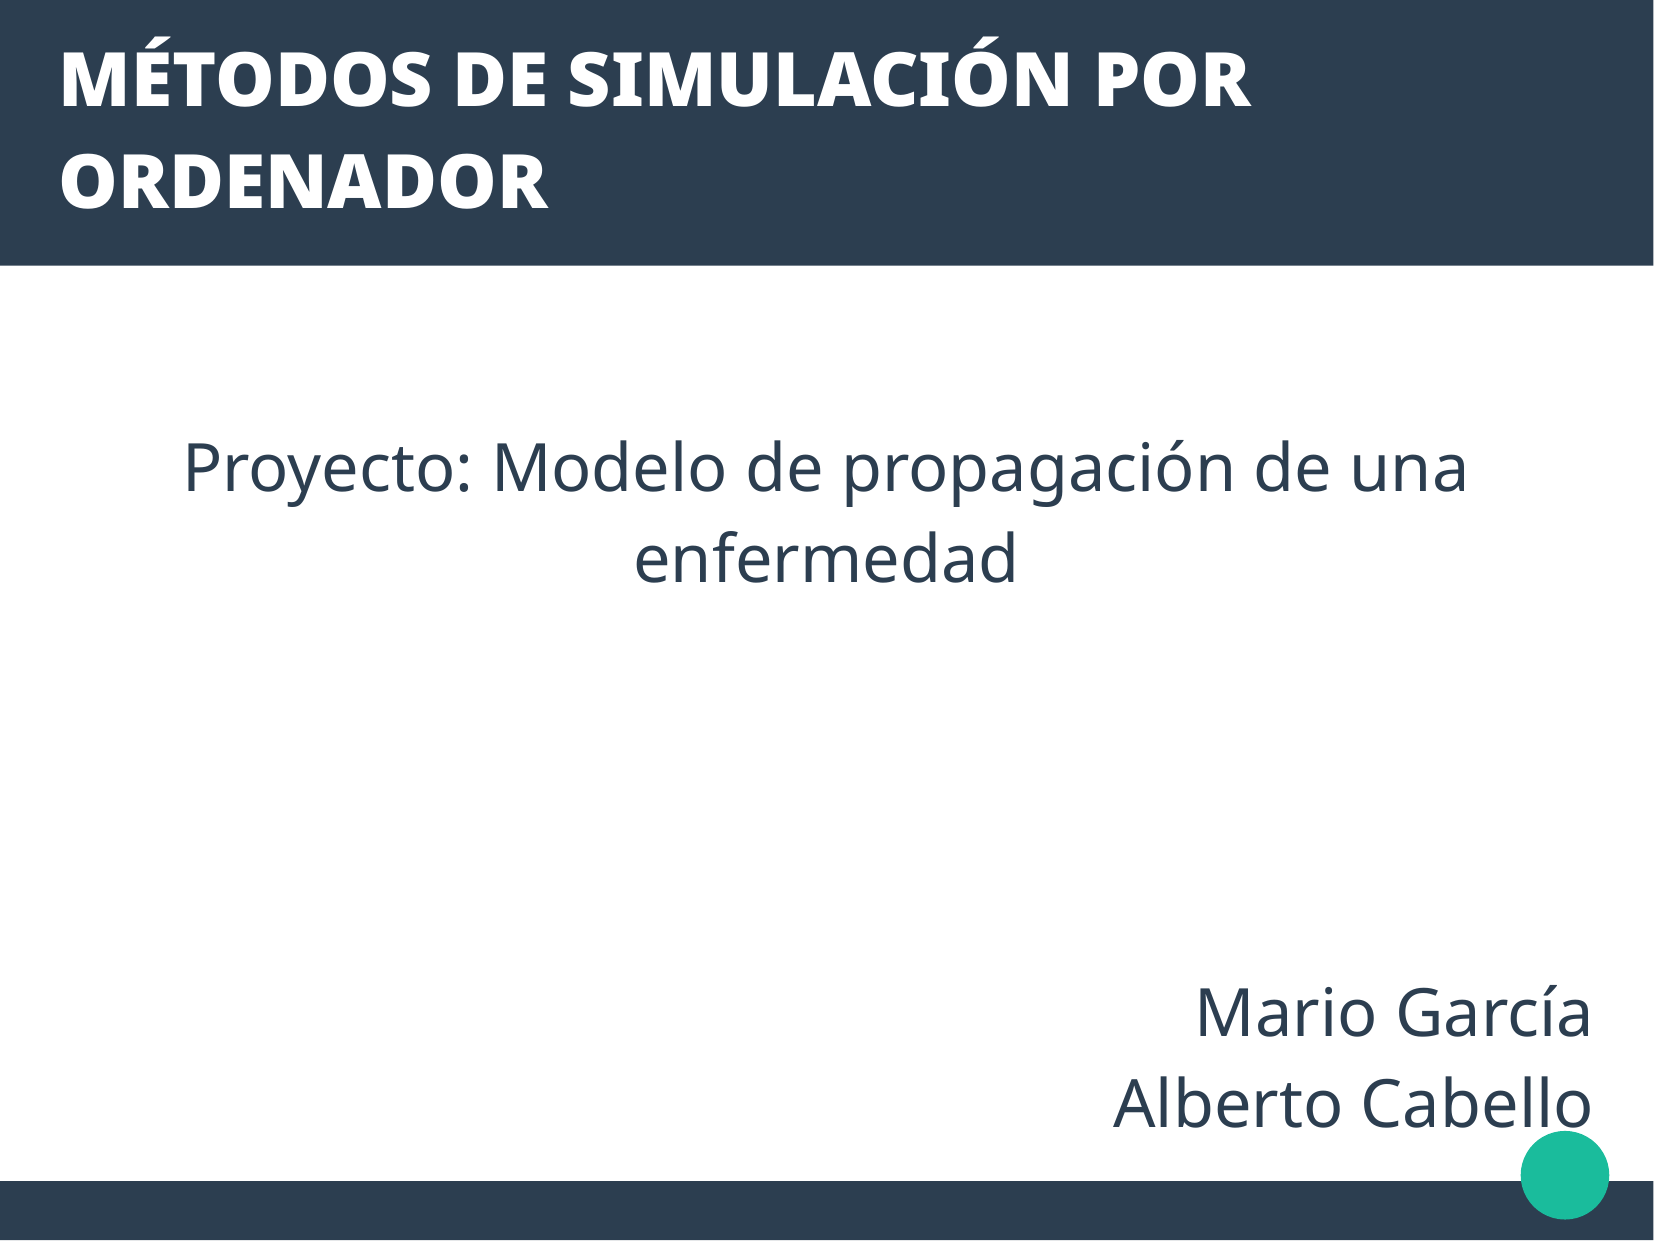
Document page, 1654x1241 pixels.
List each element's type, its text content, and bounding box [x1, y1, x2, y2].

subtitle Proyecto: Modelo de propagación de una enfermedad Mario García Alberto Cabello [59, 324, 1595, 1152]
title MÉTODOS DE SIMULACIÓN POR ORDENADOR [59, 40, 1595, 216]
